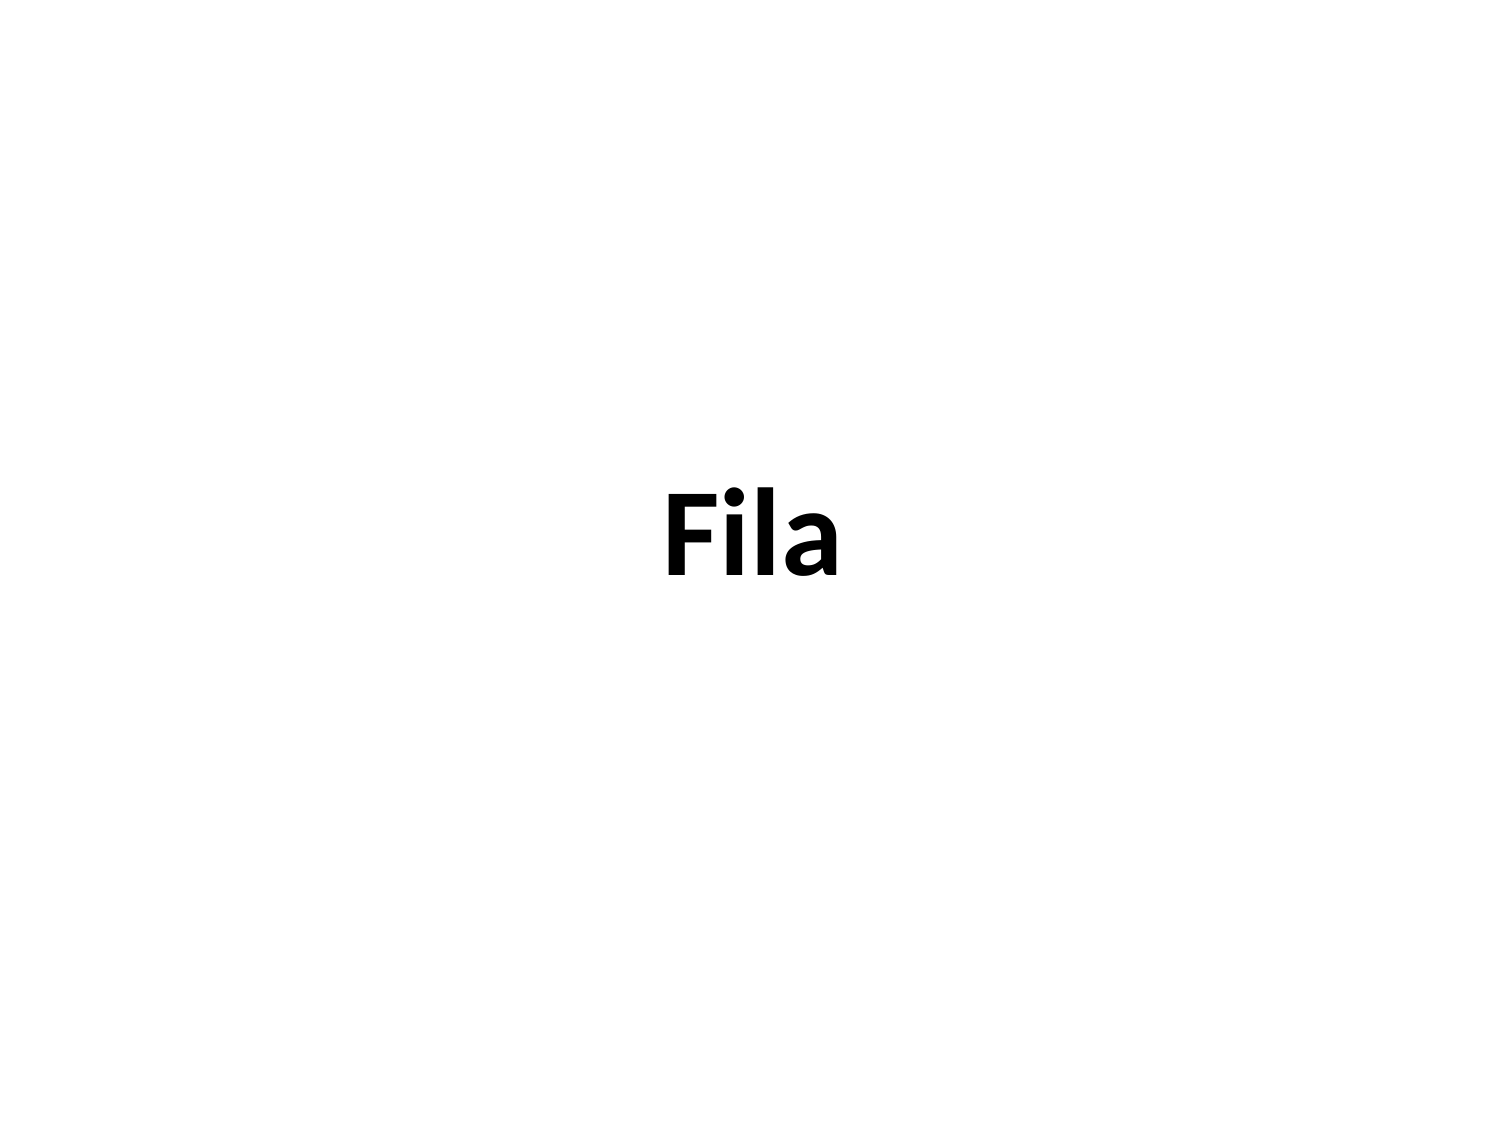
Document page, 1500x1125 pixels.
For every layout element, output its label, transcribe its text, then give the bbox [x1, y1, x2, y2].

text_box Fila [88, 442, 1418, 608]
